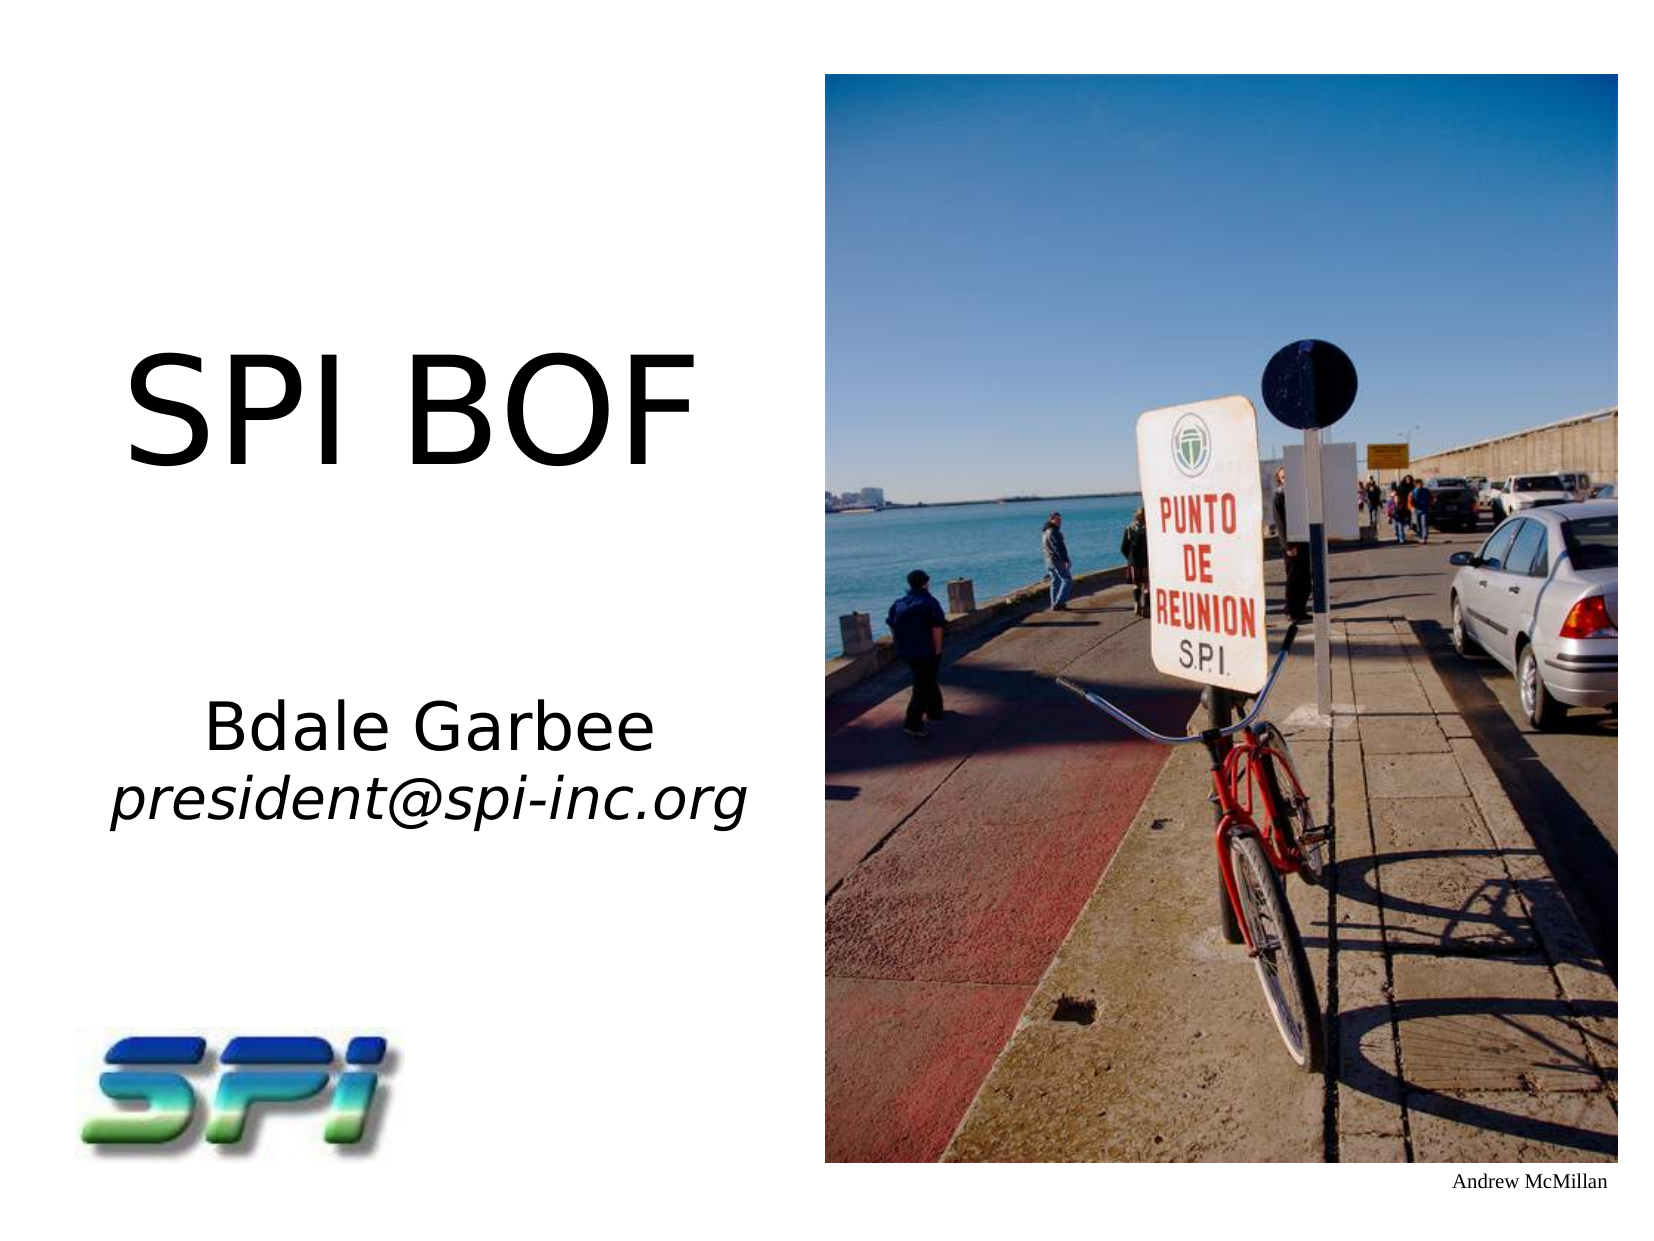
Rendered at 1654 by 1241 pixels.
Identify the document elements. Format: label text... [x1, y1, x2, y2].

title SPI BOF [0, 316, 825, 358]
subtitle Bdale Garbee president@spi-inc.org [0, 358, 825, 1163]
text_box Andrew McMillan [1437, 1162, 1622, 1201]
picture [825, 74, 1618, 1163]
